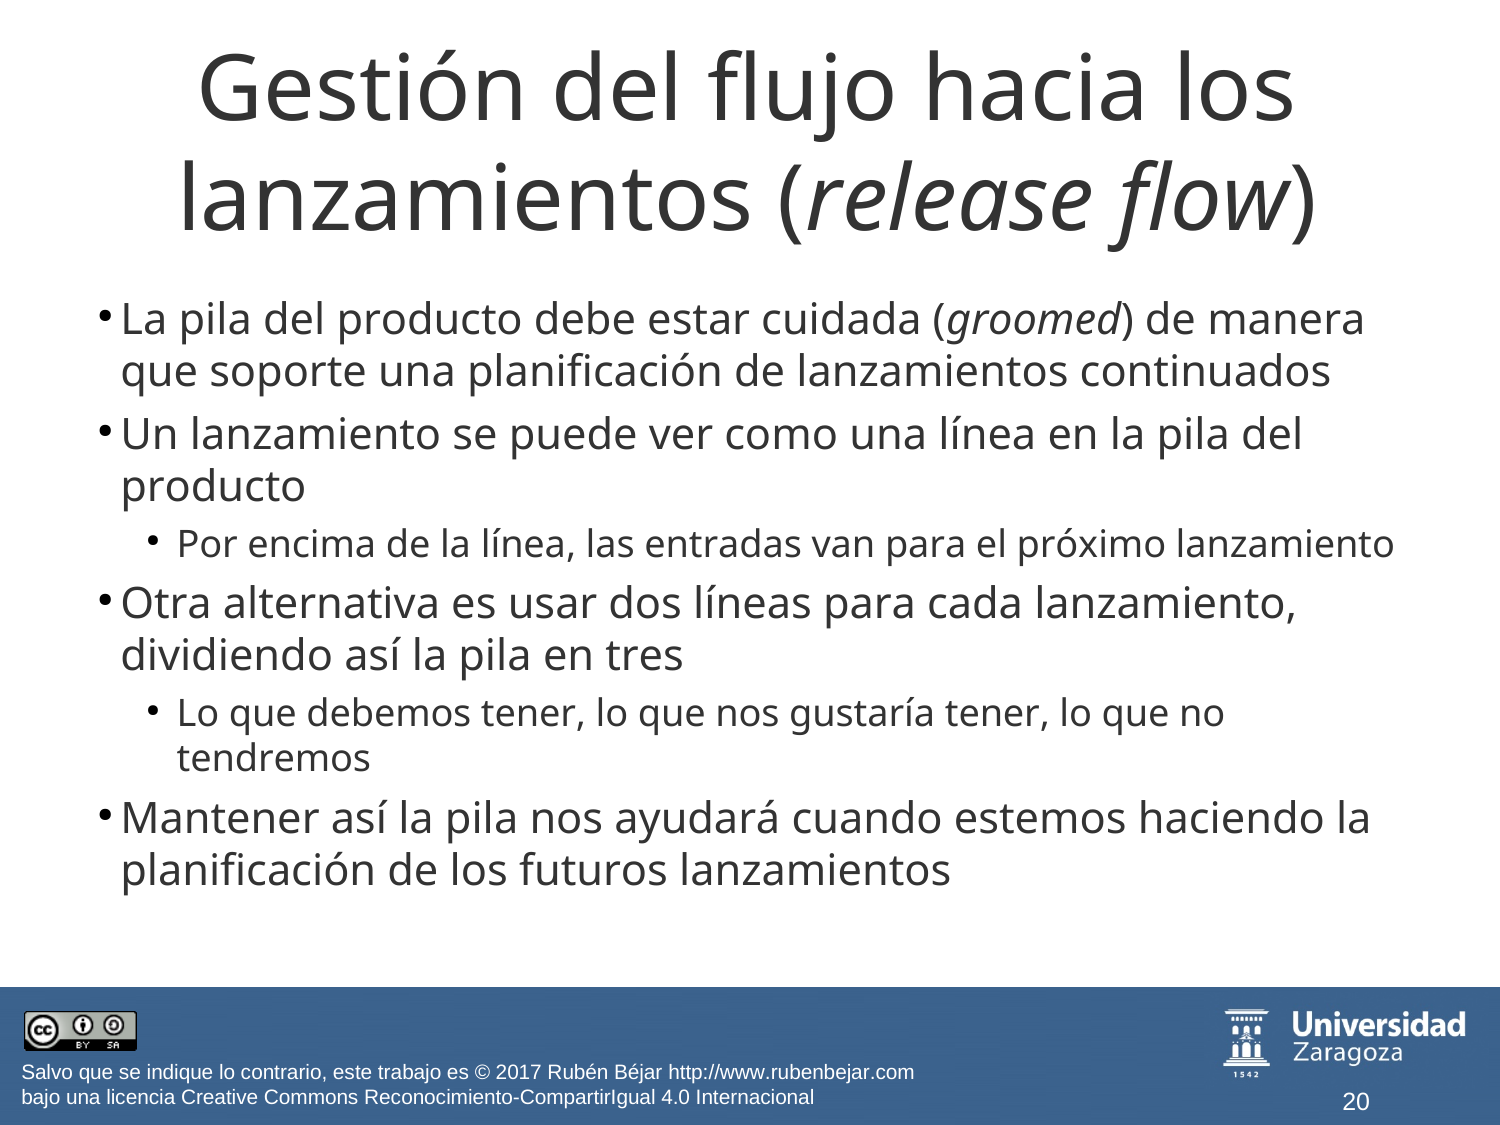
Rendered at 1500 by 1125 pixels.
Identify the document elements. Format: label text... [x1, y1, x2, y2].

list La pila del producto debe estar cuidada (groomed) de manera que soporte una planificación de lanzamientos continuados Un lanzamiento se puede ver como una línea en la pila del producto Por encima de la línea, las entradas van para el próximo lanzamiento Otra alternativa es usar dos líneas para cada lanzamiento, dividiendo así la pila en tres Lo que debemos tener, lo que nos gustaría tener, lo que no tendremos Mantener así la pila nos ayudará cuando estemos haciendo la planificación de los futuros lanzamientos [82, 283, 1418, 957]
picture [0, 987, 1500, 1125]
title Gestión del flujo hacia los lanzamientos (release flow) [74, 21, 1420, 257]
